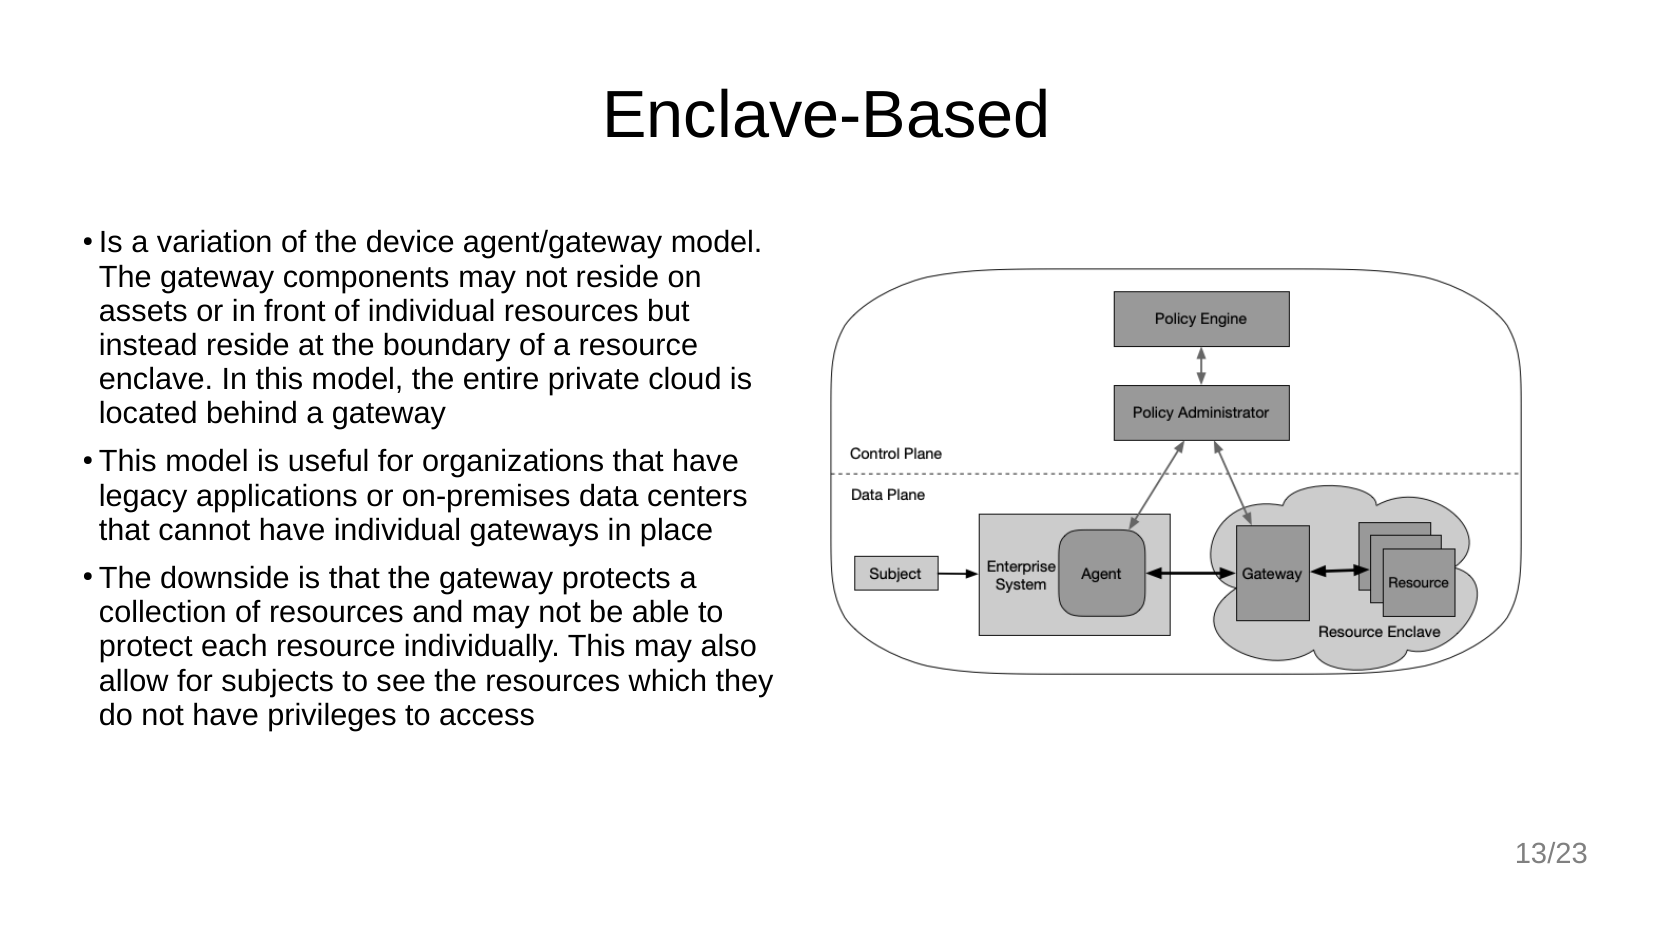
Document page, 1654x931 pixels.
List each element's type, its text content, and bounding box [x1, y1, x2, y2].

picture [830, 268, 1522, 676]
list Is a variation of the device agent/gateway model. The gateway components may not reside on assets or in front of individual resources but instead reside at the boundary of a resource enclave. In this model, the entire private cloud is located behind a gateway This model is useful for organizations that have legacy applications or on-premises data centers that cannot have individual gateways in place The downside is that the gateway protects a collection of resources and may not be able to protect each resource individually. This may also allow for subjects to see the resources which they do not have privileges to access [82, 225, 788, 751]
text_box <number>/23 [1500, 829, 1651, 931]
title Enclave-Based [82, 37, 1571, 193]
